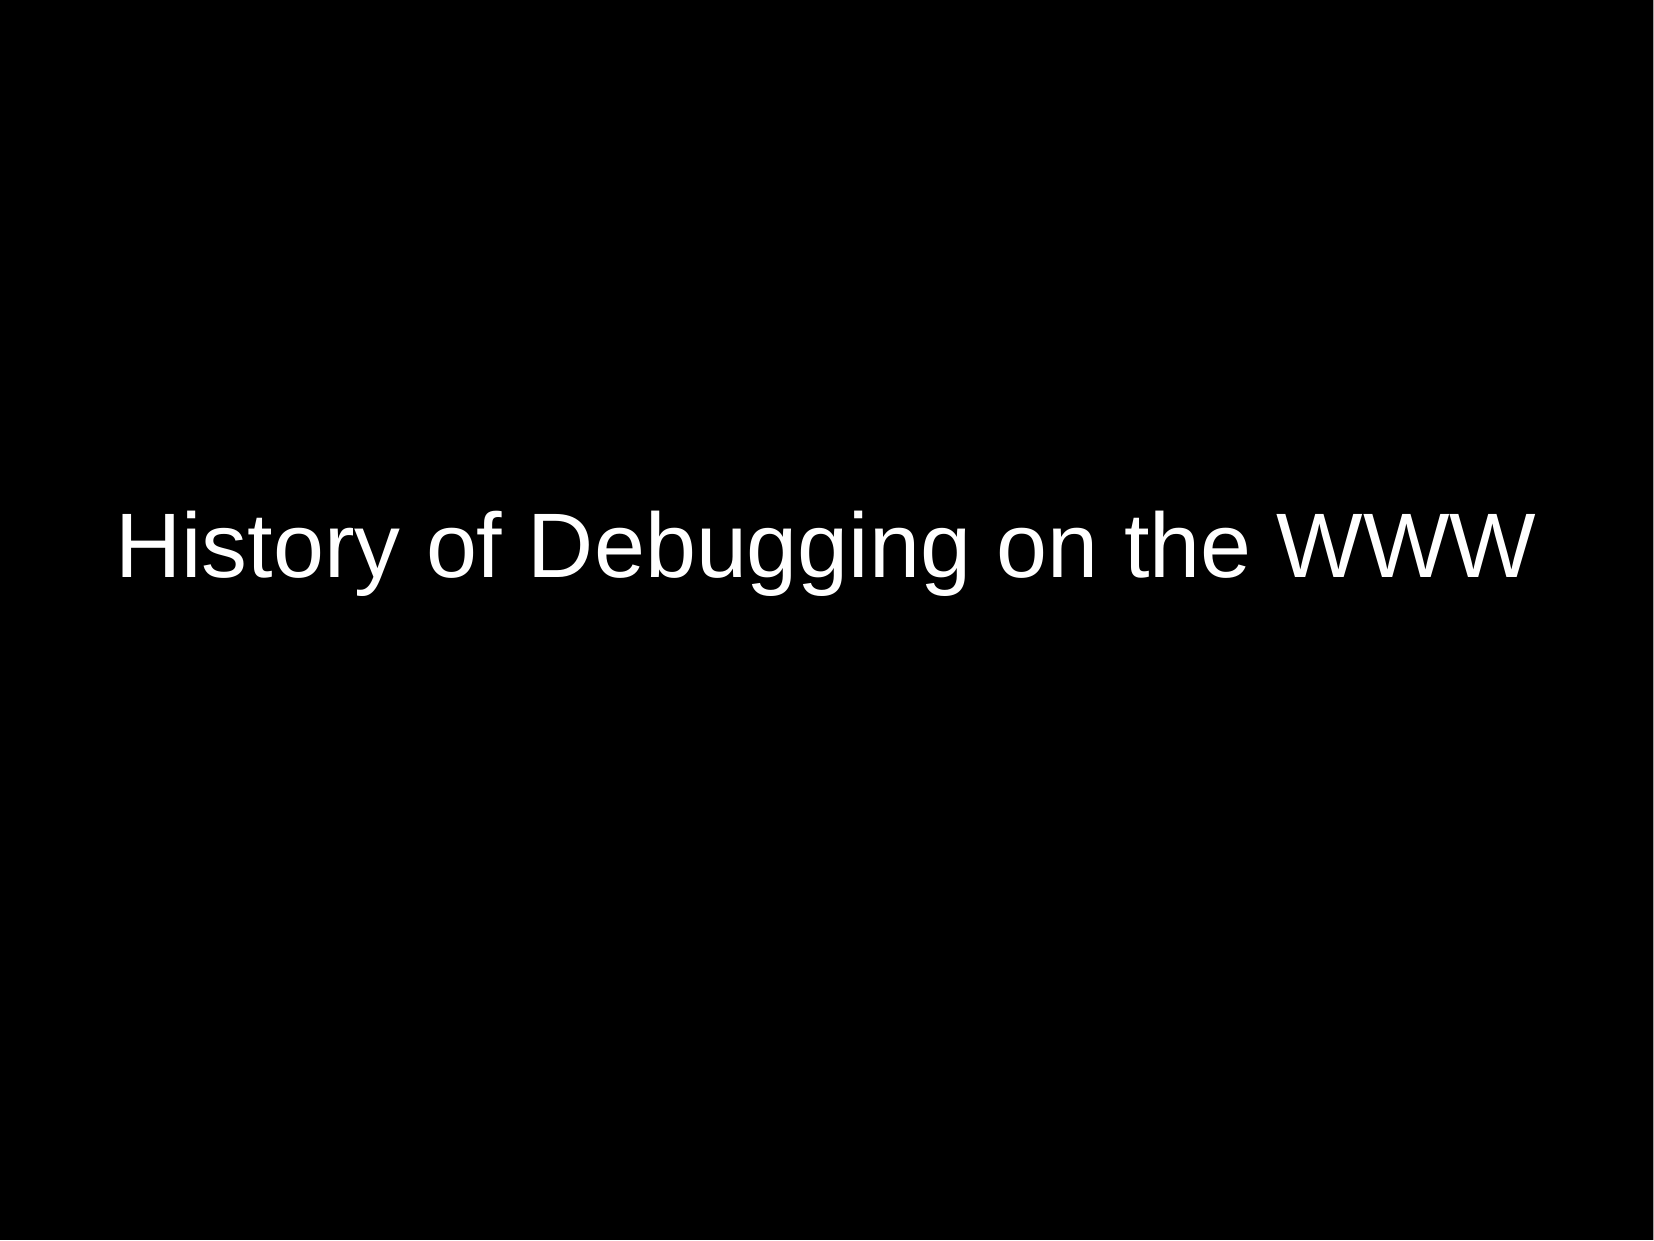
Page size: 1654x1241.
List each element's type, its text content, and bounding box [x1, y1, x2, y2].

title History of Debugging on the WWW [82, 442, 1571, 650]
